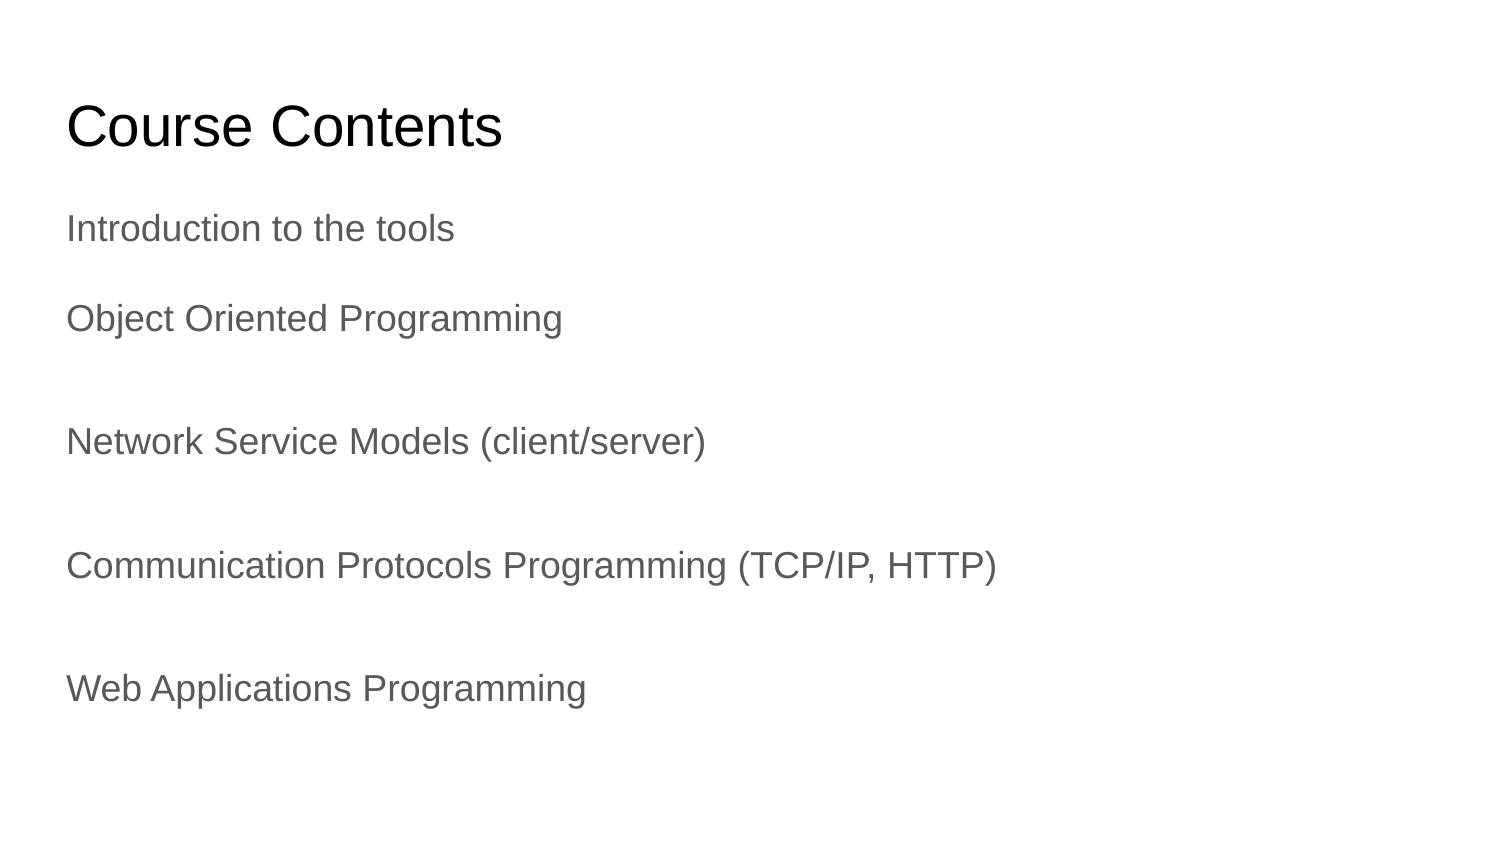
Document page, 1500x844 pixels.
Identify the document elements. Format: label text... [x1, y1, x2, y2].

list Introduction to the tools Object Oriented Programming Network Service Models (client/server) Communication Protocols Programming (TCP/IP, HTTP) Web Applications Programming [51, 189, 1449, 750]
title Course Contents [51, 72, 1449, 167]
